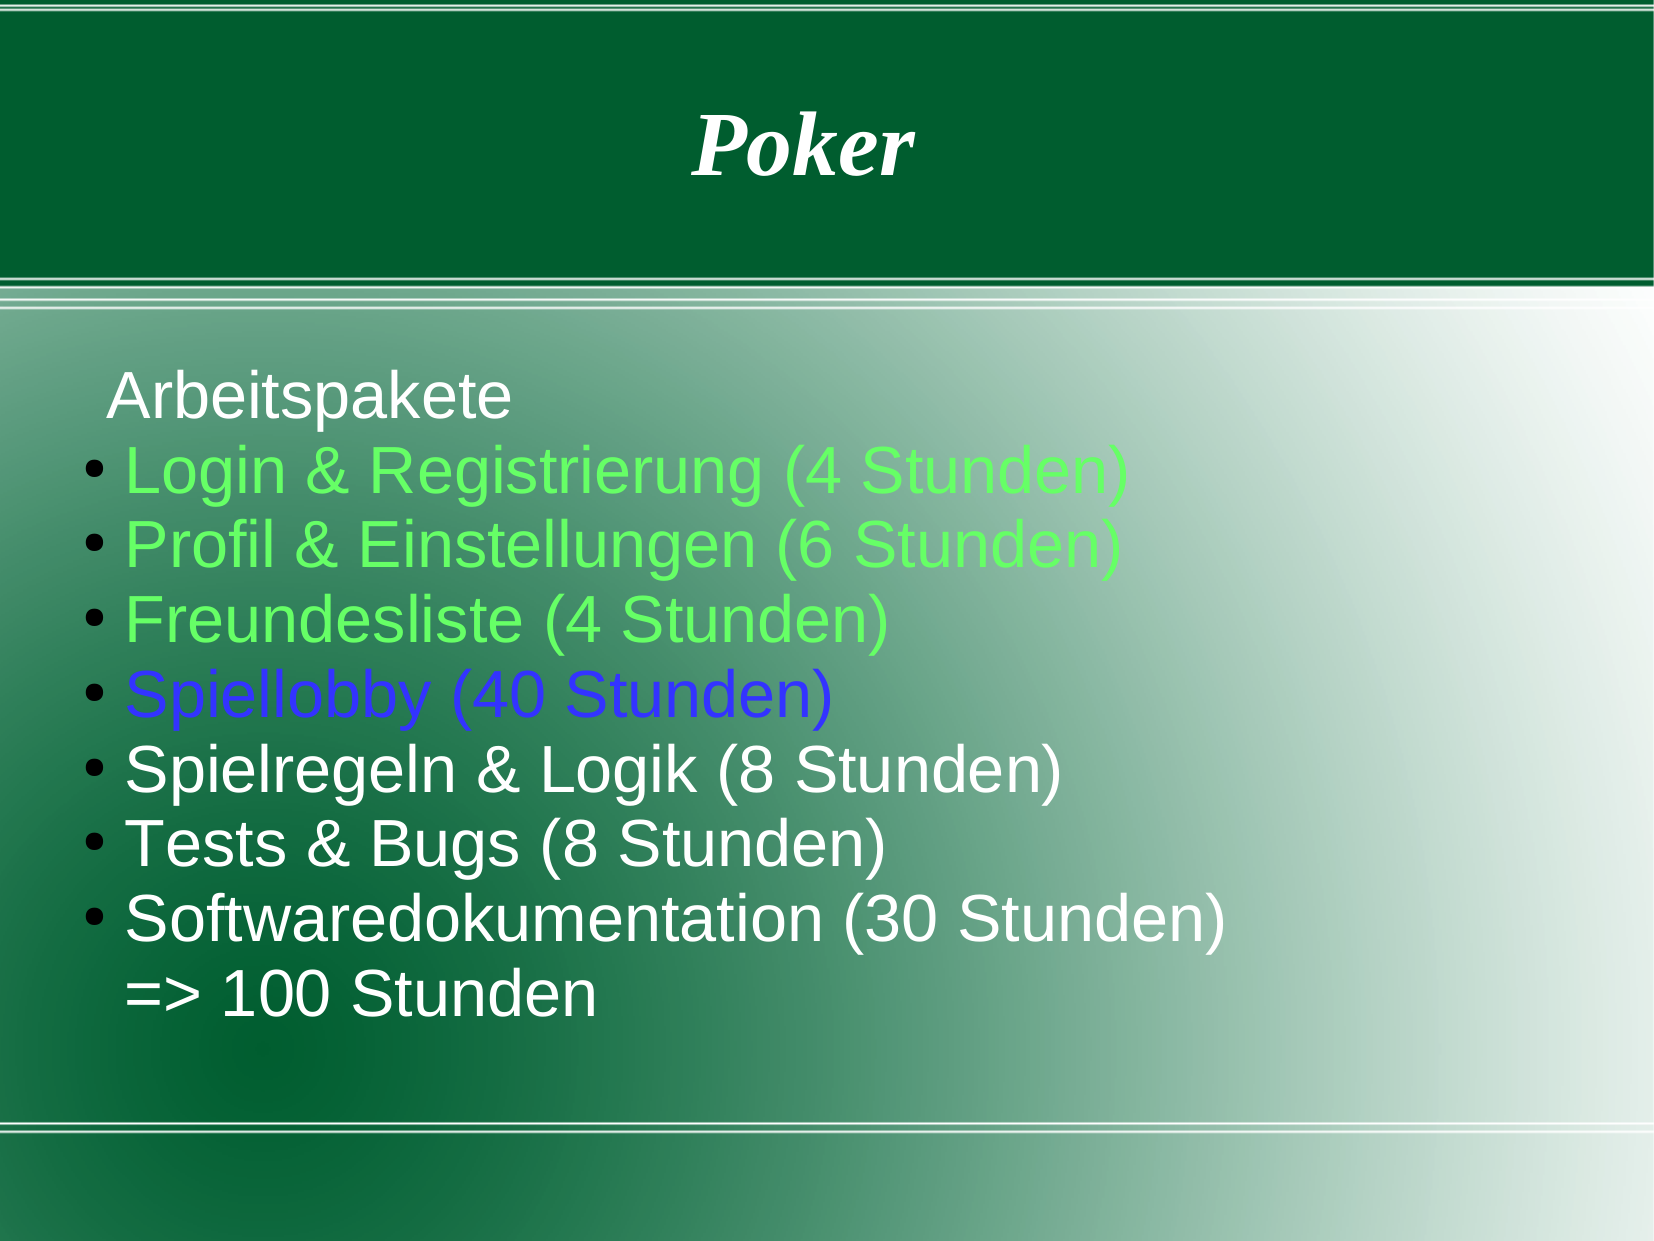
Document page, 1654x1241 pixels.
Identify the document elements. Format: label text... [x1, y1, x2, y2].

subtitle Arbeitspakete Login & Registrierung (4 Stunden) Profil & Einstellungen (6 Stunden) Freundesliste (4 Stunden) Spiellobby (40 Stunden) Spielregeln & Logik (8 Stunden) Tests & Bugs (8 Stunden) Softwaredokumentation (30 Stunden) => 100 Stunden [82, 337, 1571, 1052]
picture [0, 0, 1654, 1241]
title Poker [59, 40, 1548, 249]
